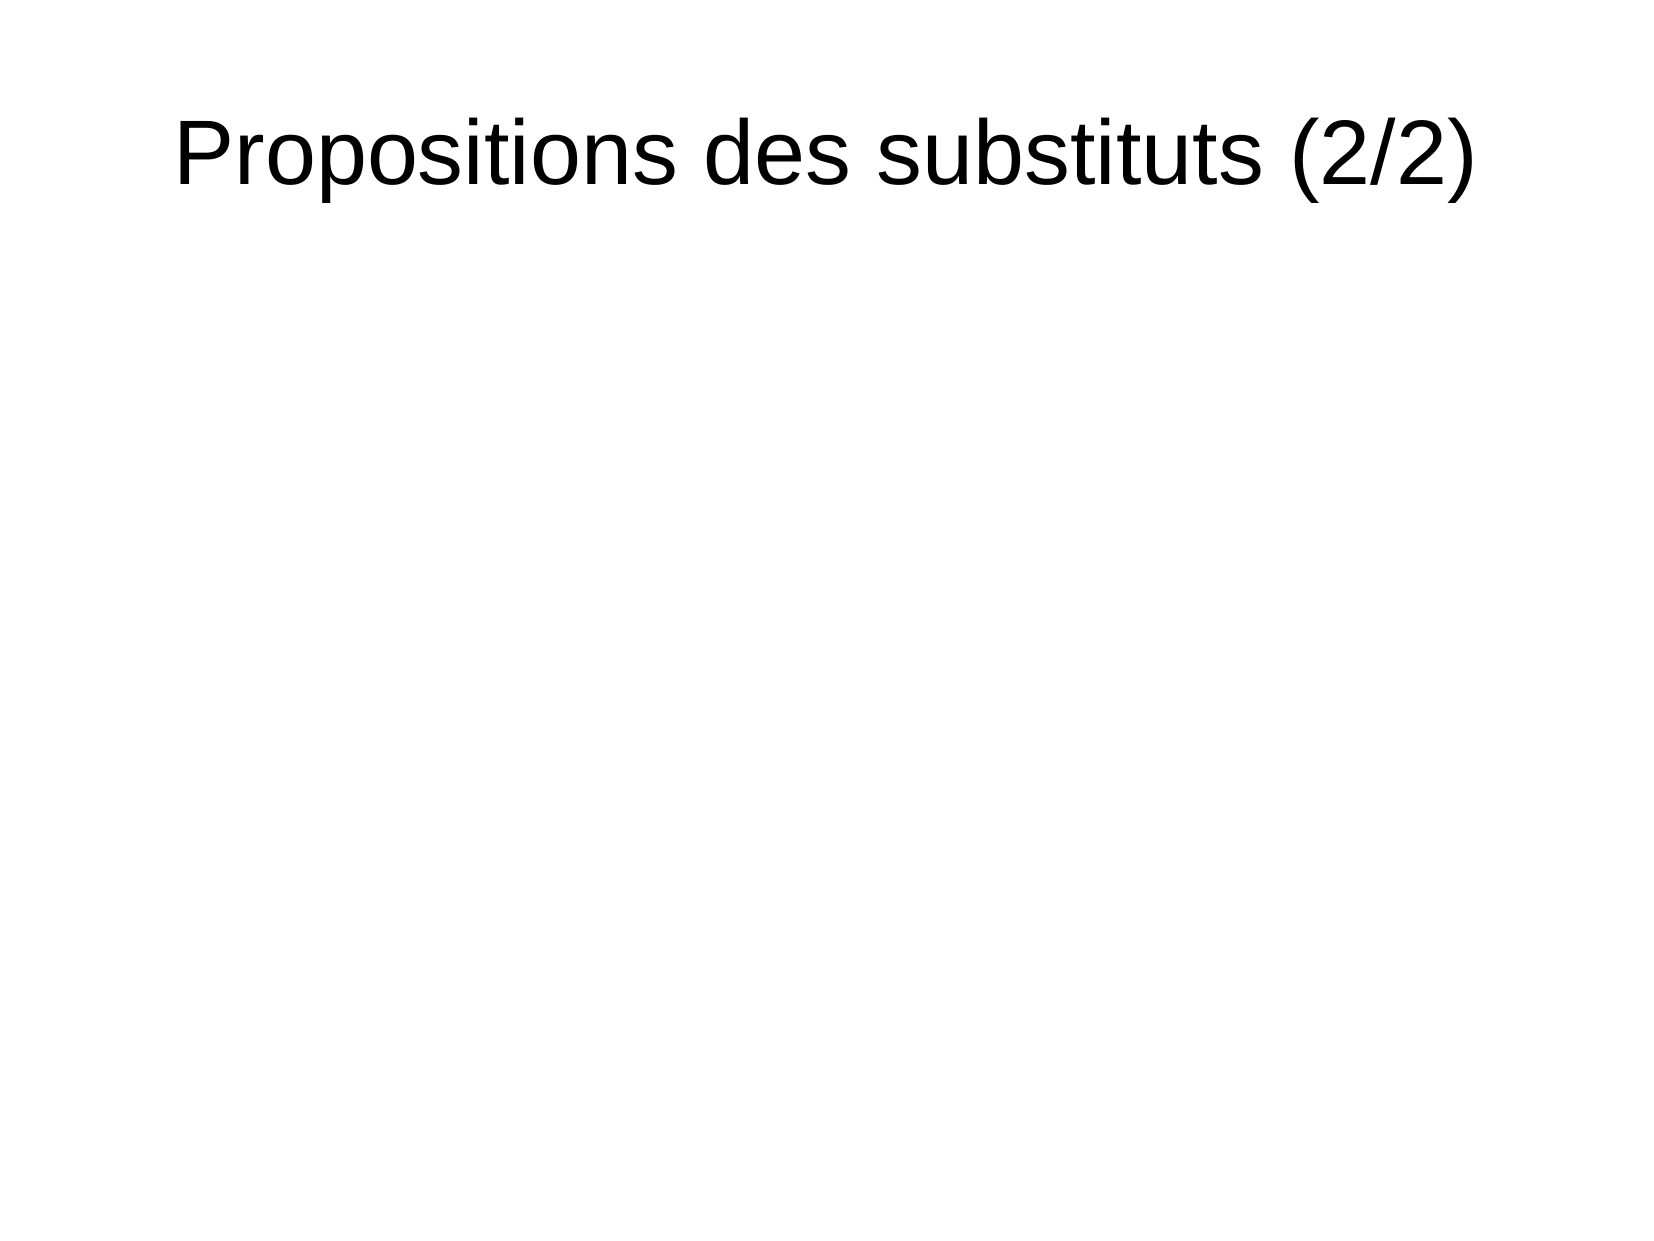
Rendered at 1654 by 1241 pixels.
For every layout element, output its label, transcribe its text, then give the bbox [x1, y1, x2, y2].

title Propositions des substituts (2/2) [82, 49, 1571, 257]
